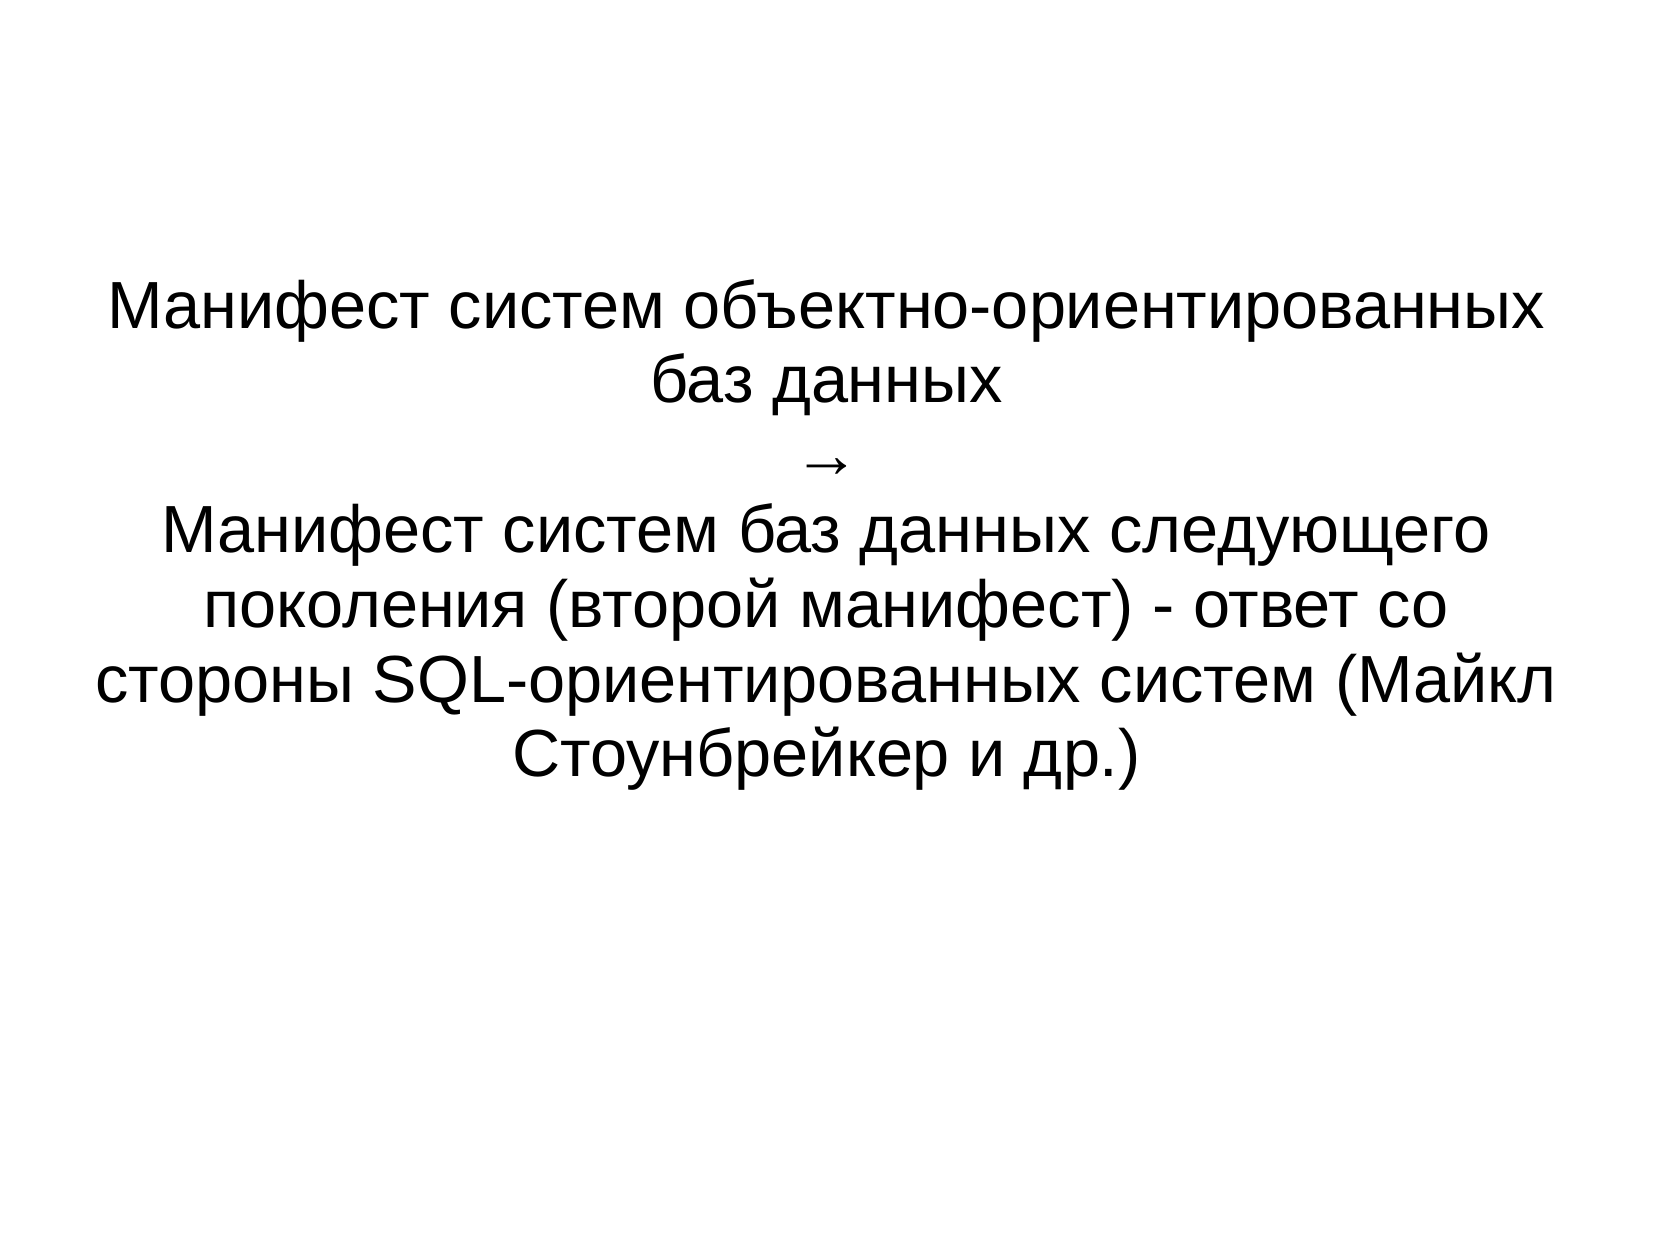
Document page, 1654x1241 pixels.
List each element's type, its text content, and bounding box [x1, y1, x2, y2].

subtitle Манифест систем объектно-ориентированных баз данных → Манифест систем баз данных следующего поколения (второй манифест) - ответ со стороны SQL-ориентированных систем (Майкл Стоунбрейкер и др.) [82, 49, 1571, 1010]
